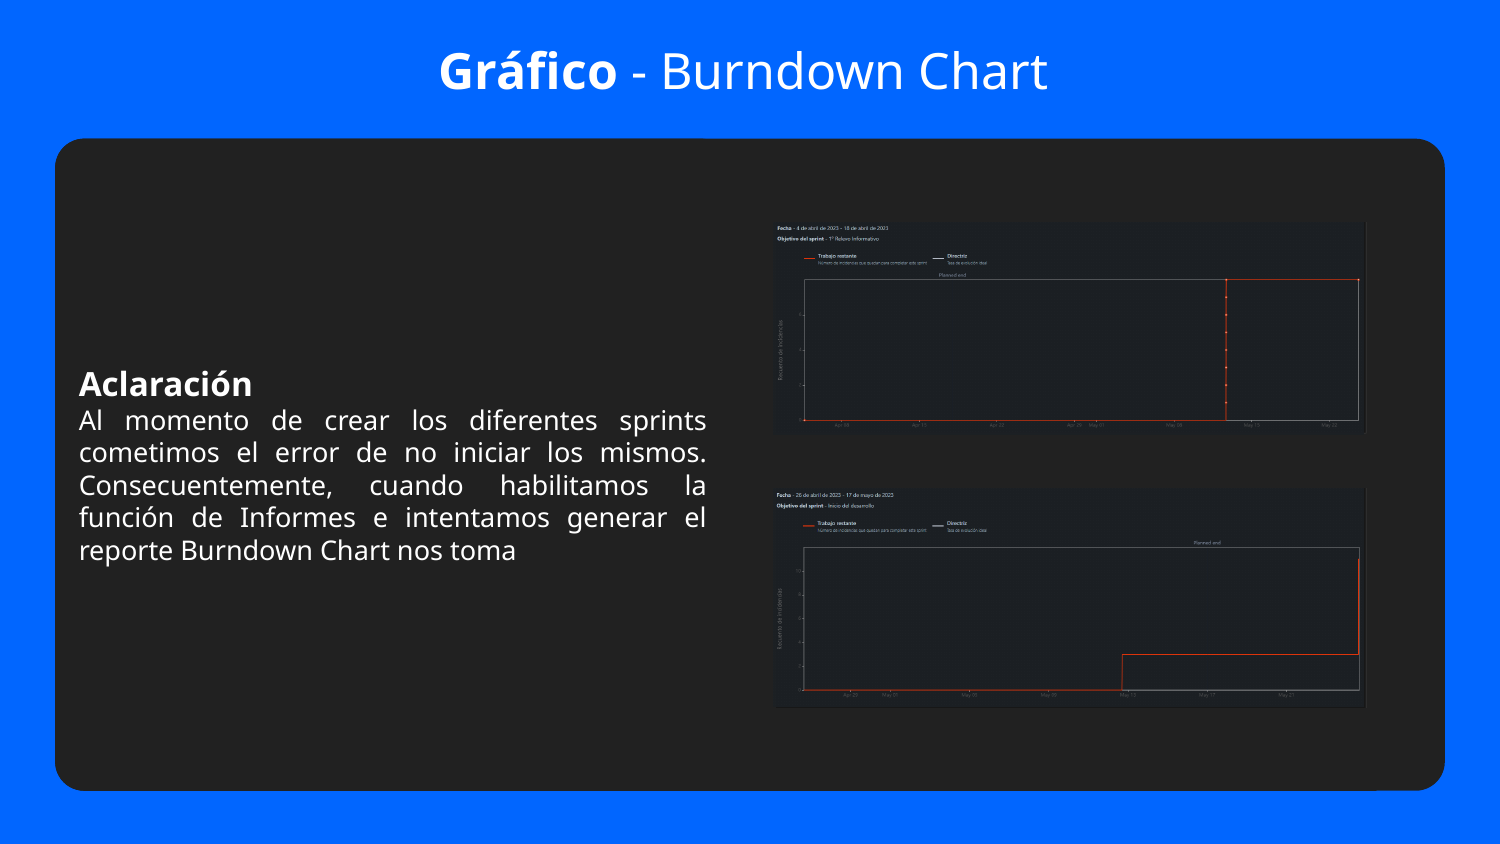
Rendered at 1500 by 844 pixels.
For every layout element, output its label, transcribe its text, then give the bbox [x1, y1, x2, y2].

text_box Aclaración Al momento de crear los diferentes sprints cometimos el error de no iniciar los mismos. Consecuentemente, cuando habilitamos la función de Informes e intentamos generar el reporte Burndown Chart nos toma [55, 138, 731, 791]
text_box [706, 138, 1445, 791]
picture [773, 222, 1364, 435]
text_box Gráfico - Burndown Chart [0, 0, 1500, 139]
picture [773, 488, 1364, 708]
